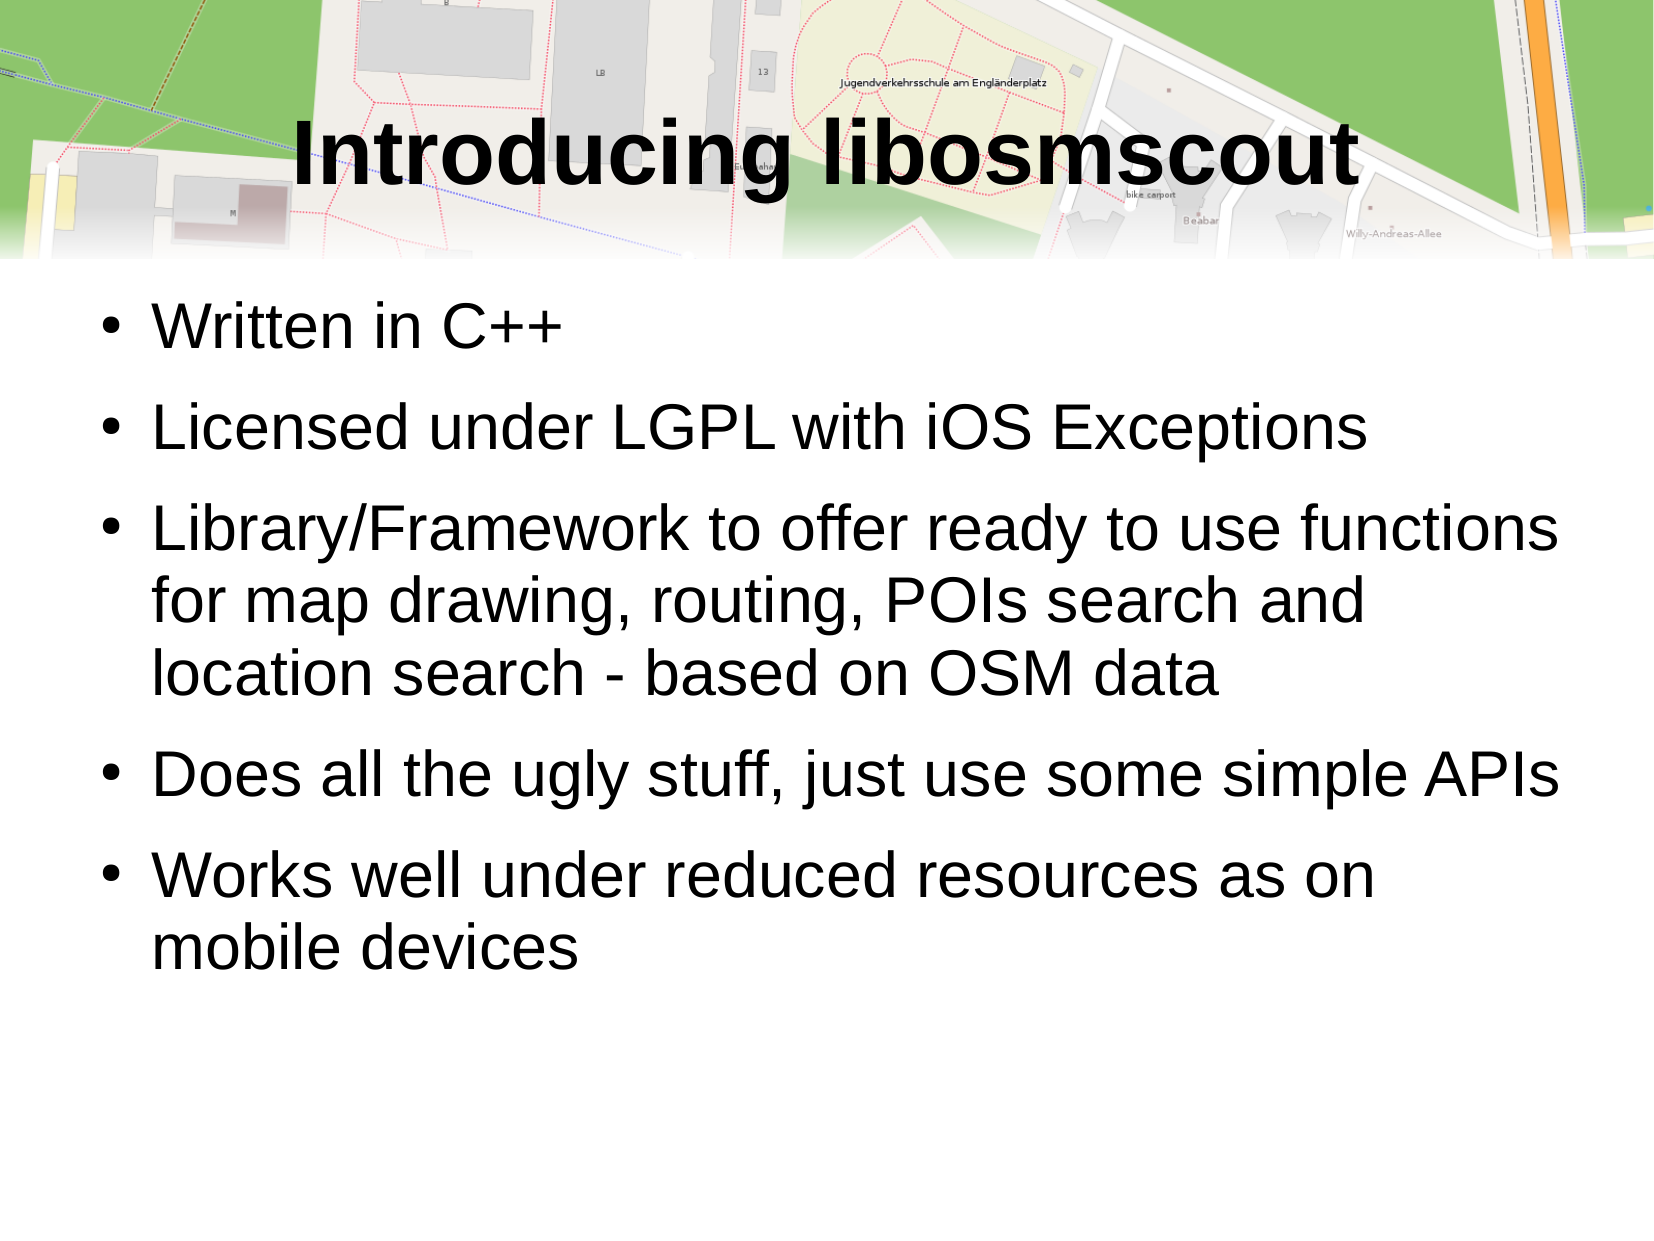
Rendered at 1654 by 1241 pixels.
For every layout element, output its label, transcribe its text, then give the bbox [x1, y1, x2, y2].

picture [0, 0, 1654, 211]
list Written in C++ Licensed under LGPL with iOS Exceptions Library/Framework to offer ready to use functions for map drawing, routing, POIs search and location search - based on OSM data Does all the ugly stuff, just use some simple APIs Works well under reduced resources as on mobile devices [82, 290, 1571, 1010]
title Introducing libosmscout [82, 49, 1571, 257]
